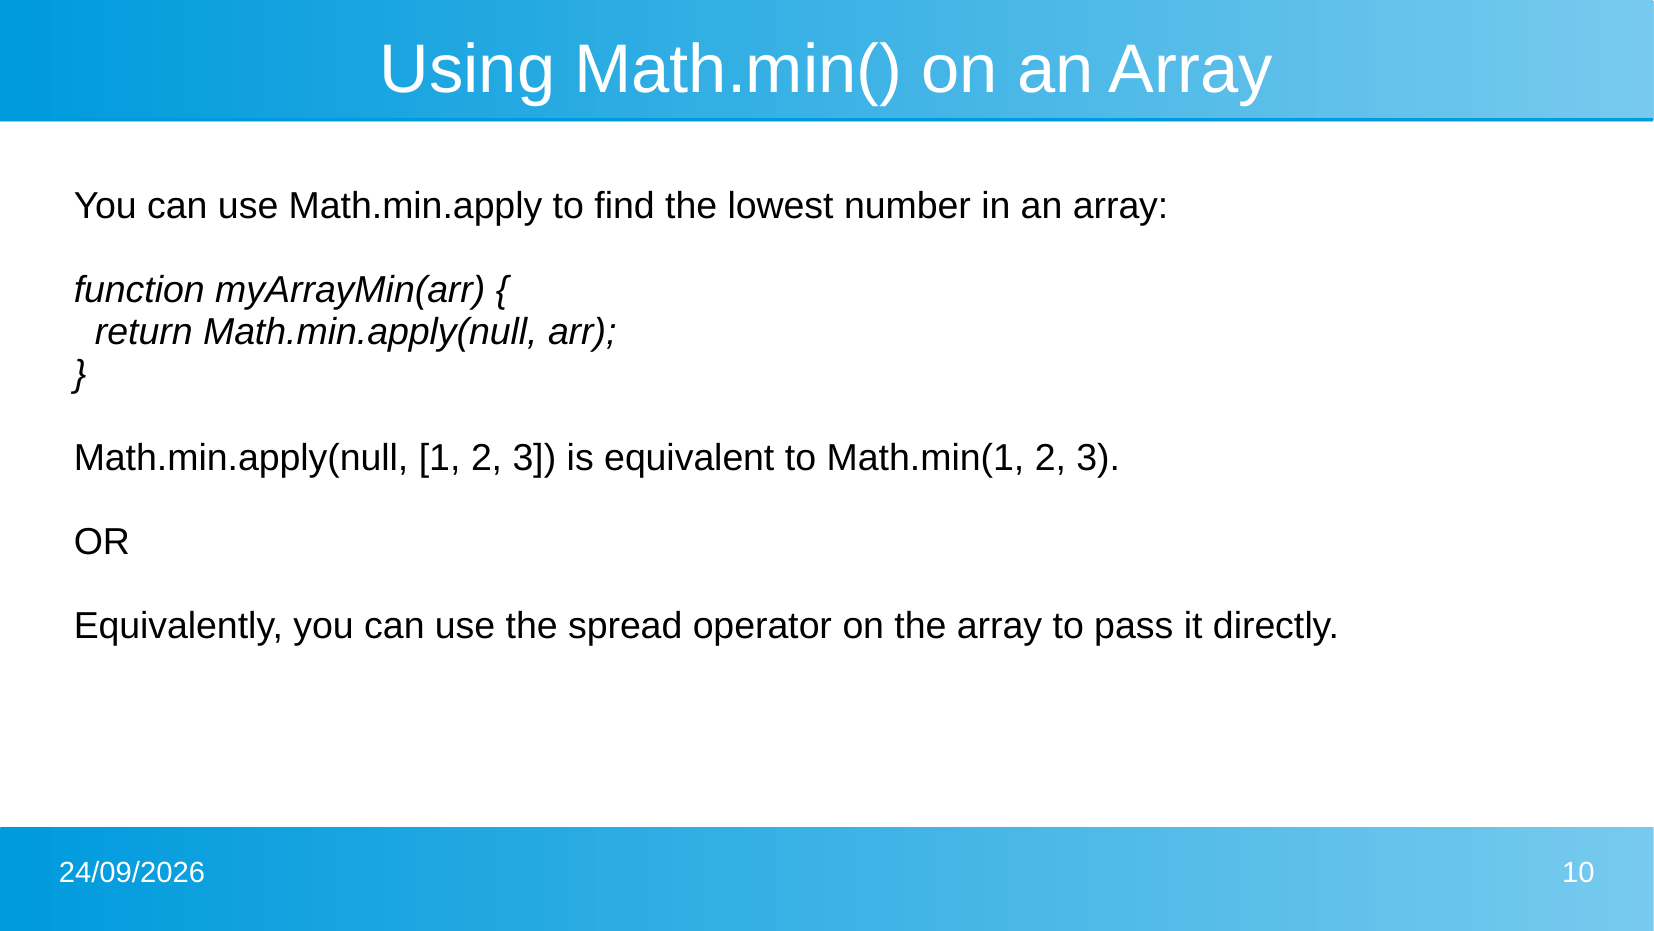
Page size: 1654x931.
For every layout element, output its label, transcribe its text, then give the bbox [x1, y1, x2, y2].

title Using Math.min() on an Array [59, 29, 1595, 108]
text_box You can use Math.min.apply to find the lowest number in an array: function myArrayMin(arr) { return Math.min.apply(null, arr); } Math.min.apply(null, [1, 2, 3]) is equivalent to Math.min(1, 2, 3). OR Equivalently, you can use the spread operator on the array to pass it directly. [59, 177, 1418, 654]
